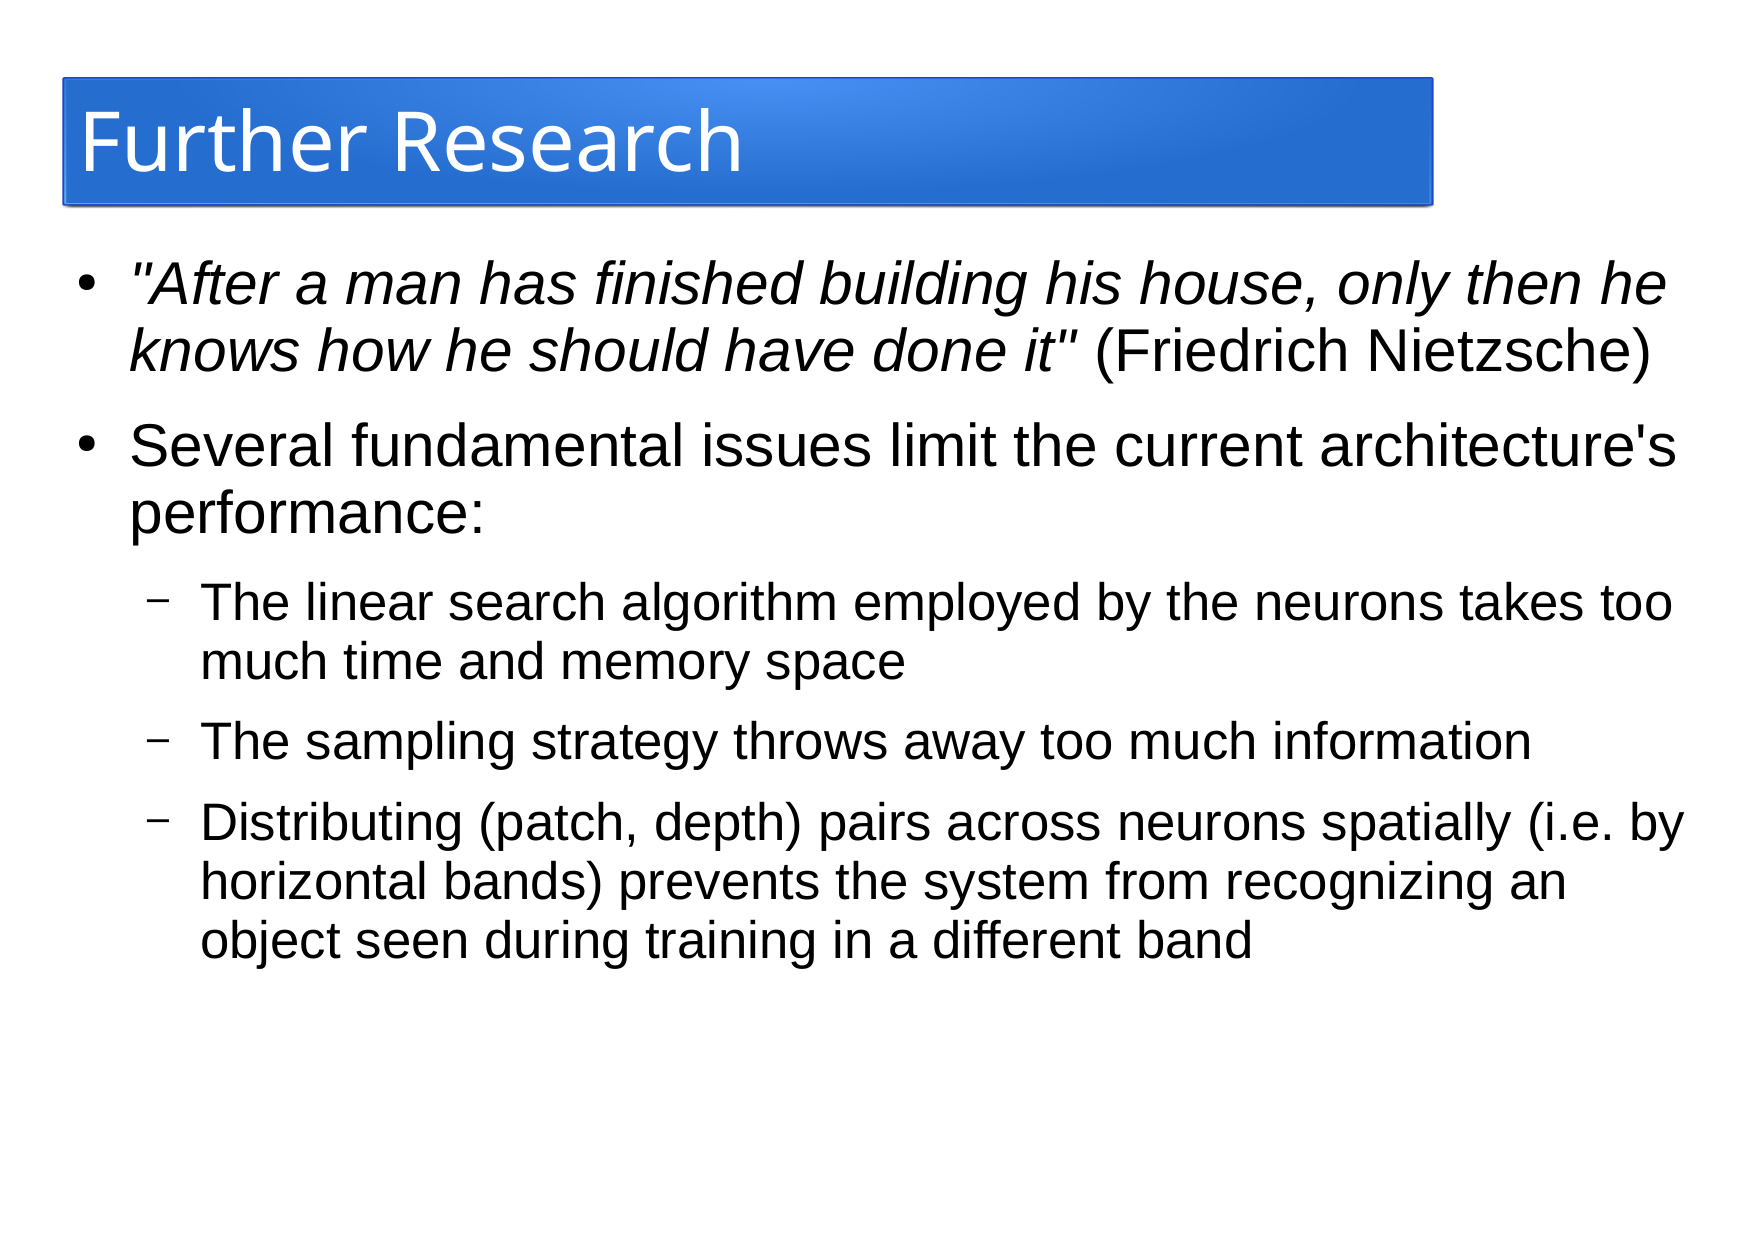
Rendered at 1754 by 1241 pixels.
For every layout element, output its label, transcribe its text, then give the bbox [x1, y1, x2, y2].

list "After a man has finished building his house, only then he knows how he should have done it" (Friedrich Nietzsche) Several fundamental issues limit the current architecture's performance: The linear search algorithm employed by the neurons takes too much time and memory space The sampling strategy throws away too much information Distributing (patch, depth) pairs across neurons spatially (i.e. by horizontal bands) prevents the system from recognizing an object seen during training in a different band [58, 249, 1696, 1122]
picture [58, 77, 1439, 209]
title Further Research [78, 80, 1429, 198]
